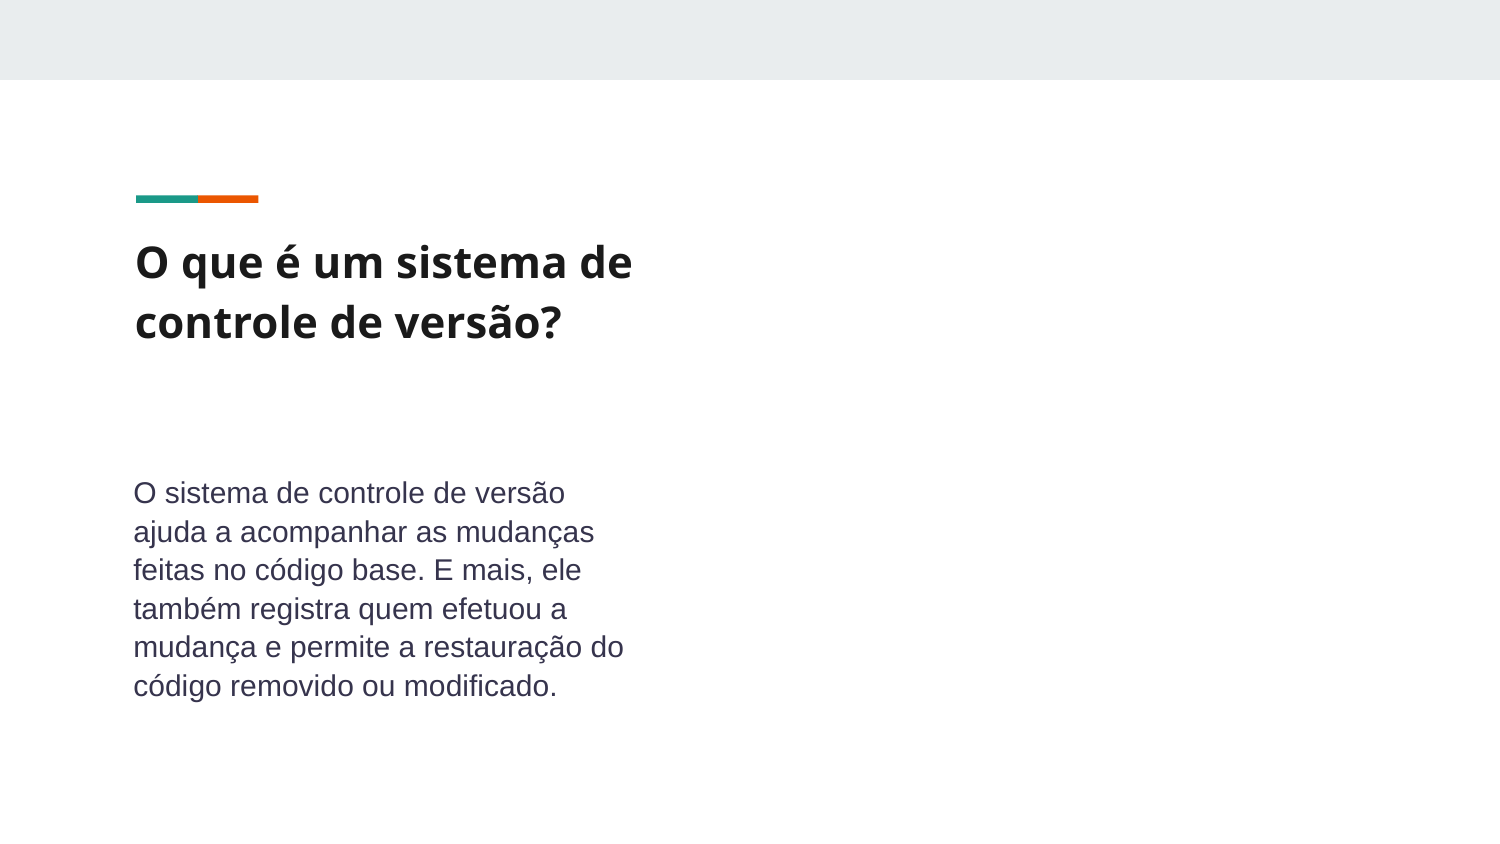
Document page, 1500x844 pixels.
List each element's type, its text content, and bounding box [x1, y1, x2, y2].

title O que é um sistema de controle de versão? [119, 216, 662, 443]
list O sistema de controle de versão ajuda a acompanhar as mudanças feitas no código base. E mais, ele também registra quem efetuou a mudança e permite a restauração do código removido ou modificado. [118, 456, 660, 719]
